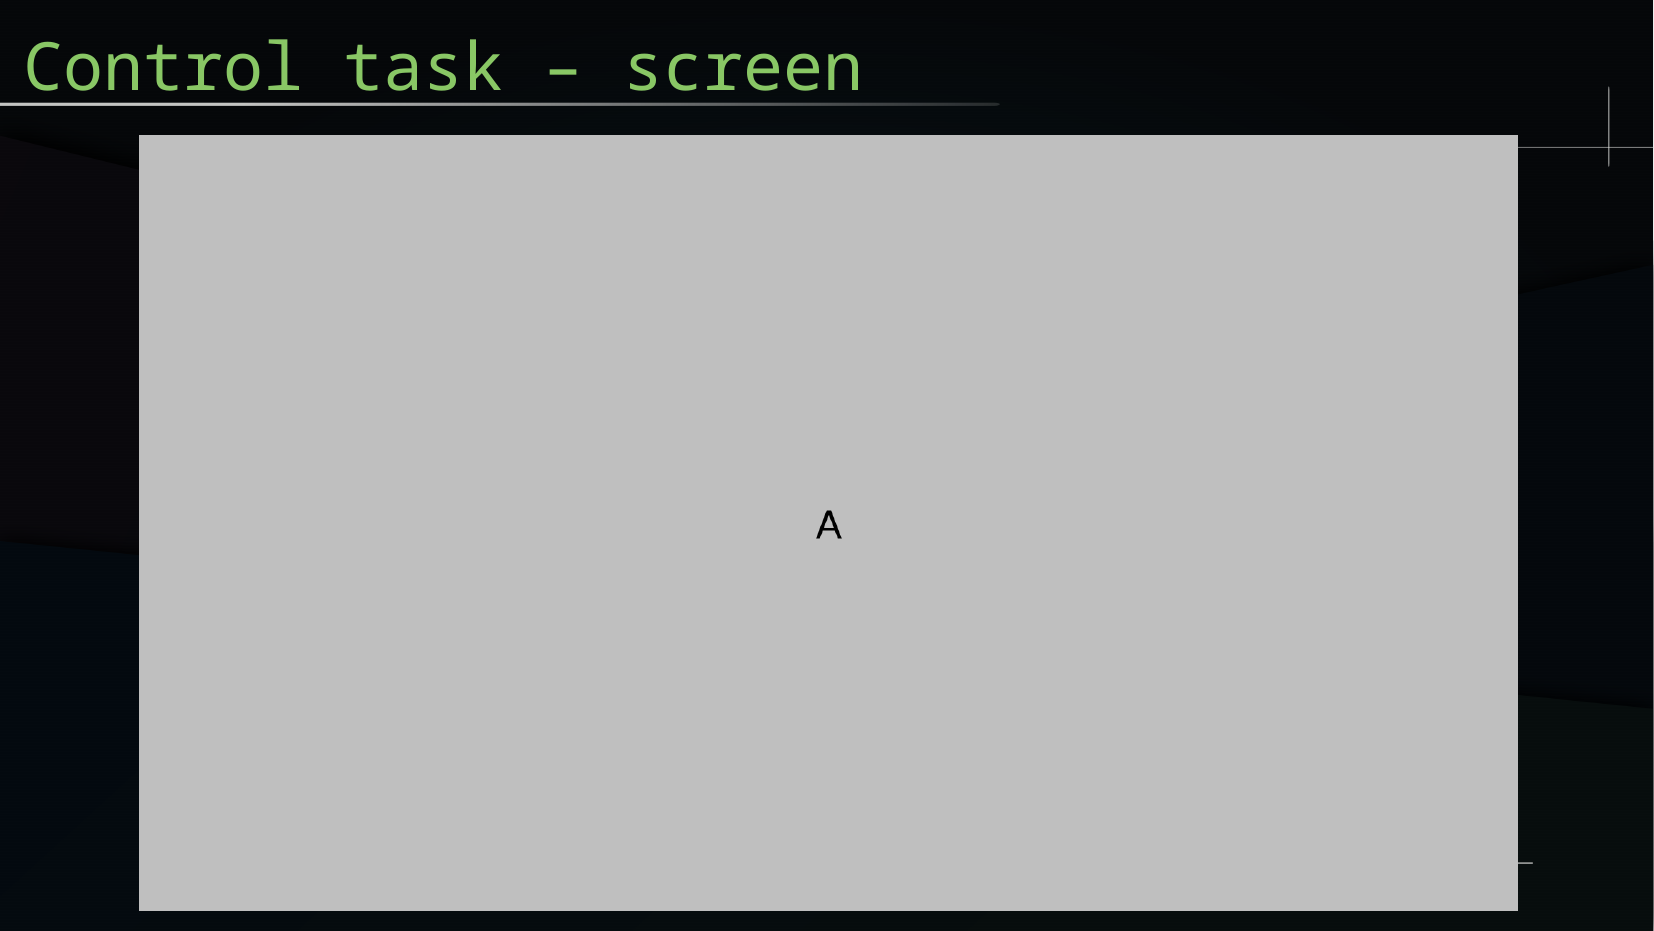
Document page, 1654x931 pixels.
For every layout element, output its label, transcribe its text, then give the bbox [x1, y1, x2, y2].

title Control task – screen [23, 0, 1589, 140]
picture [0, 0, 1654, 931]
